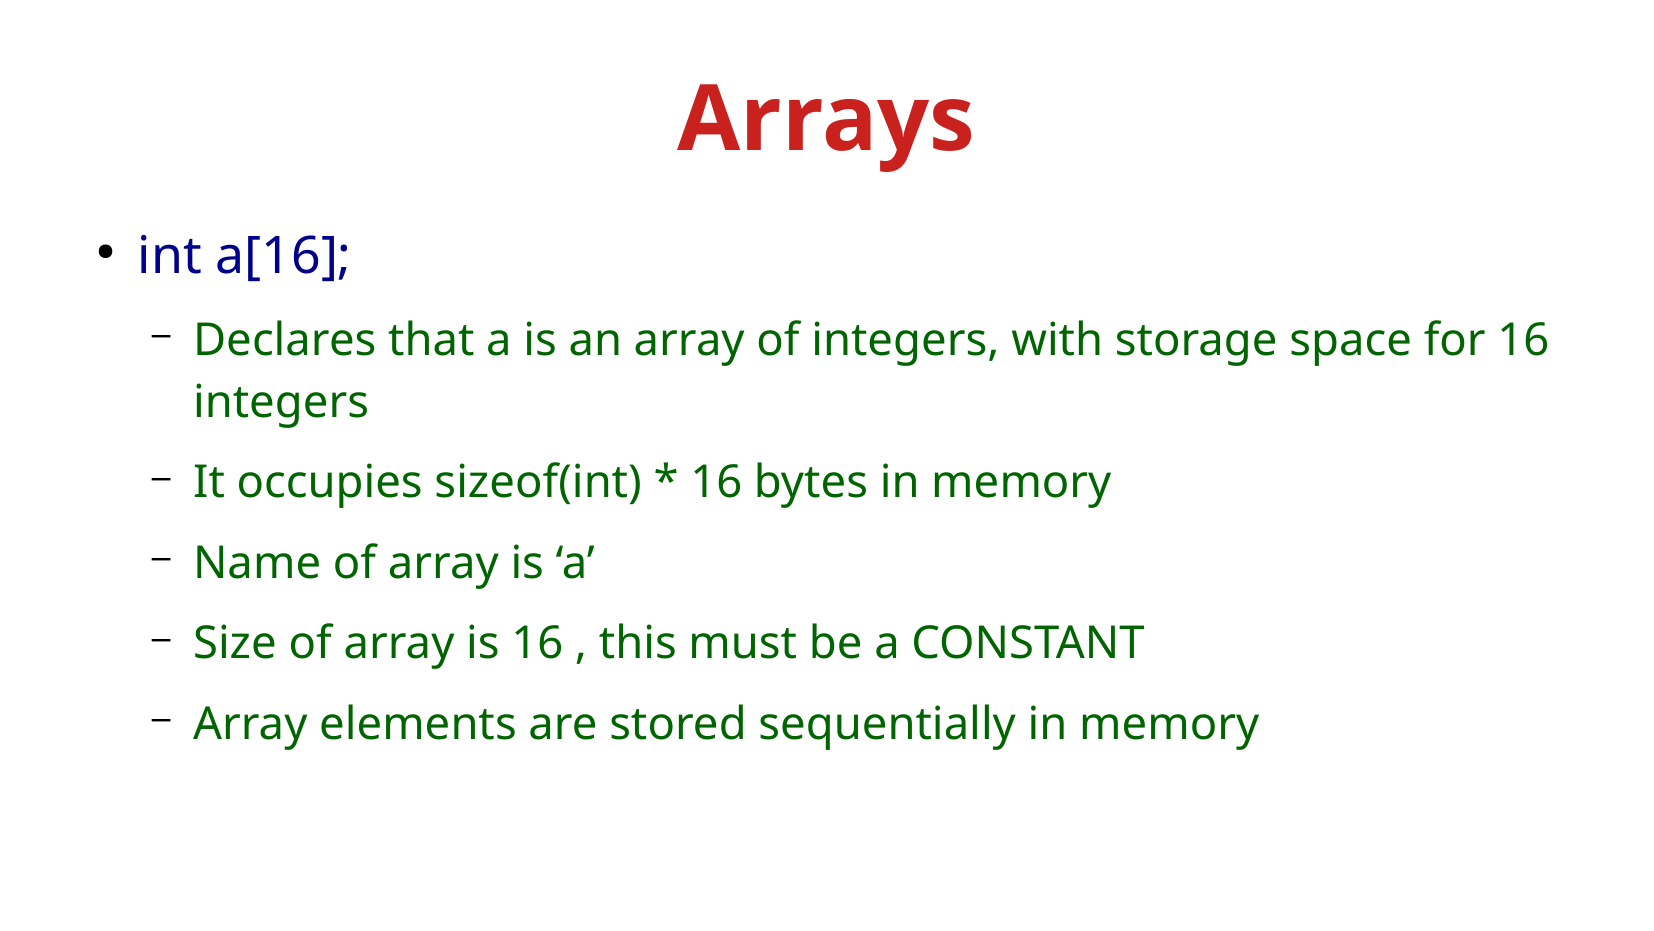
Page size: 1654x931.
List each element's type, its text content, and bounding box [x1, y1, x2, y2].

title Arrays [82, 37, 1571, 193]
list int a[16]; Declares that a is an array of integers, with storage space for 16 integers It occupies sizeof(int) * 16 bytes in memory Name of array is ‘a’ Size of array is 16 , this must be a CONSTANT Array elements are stored sequentially in memory [82, 217, 1571, 758]
